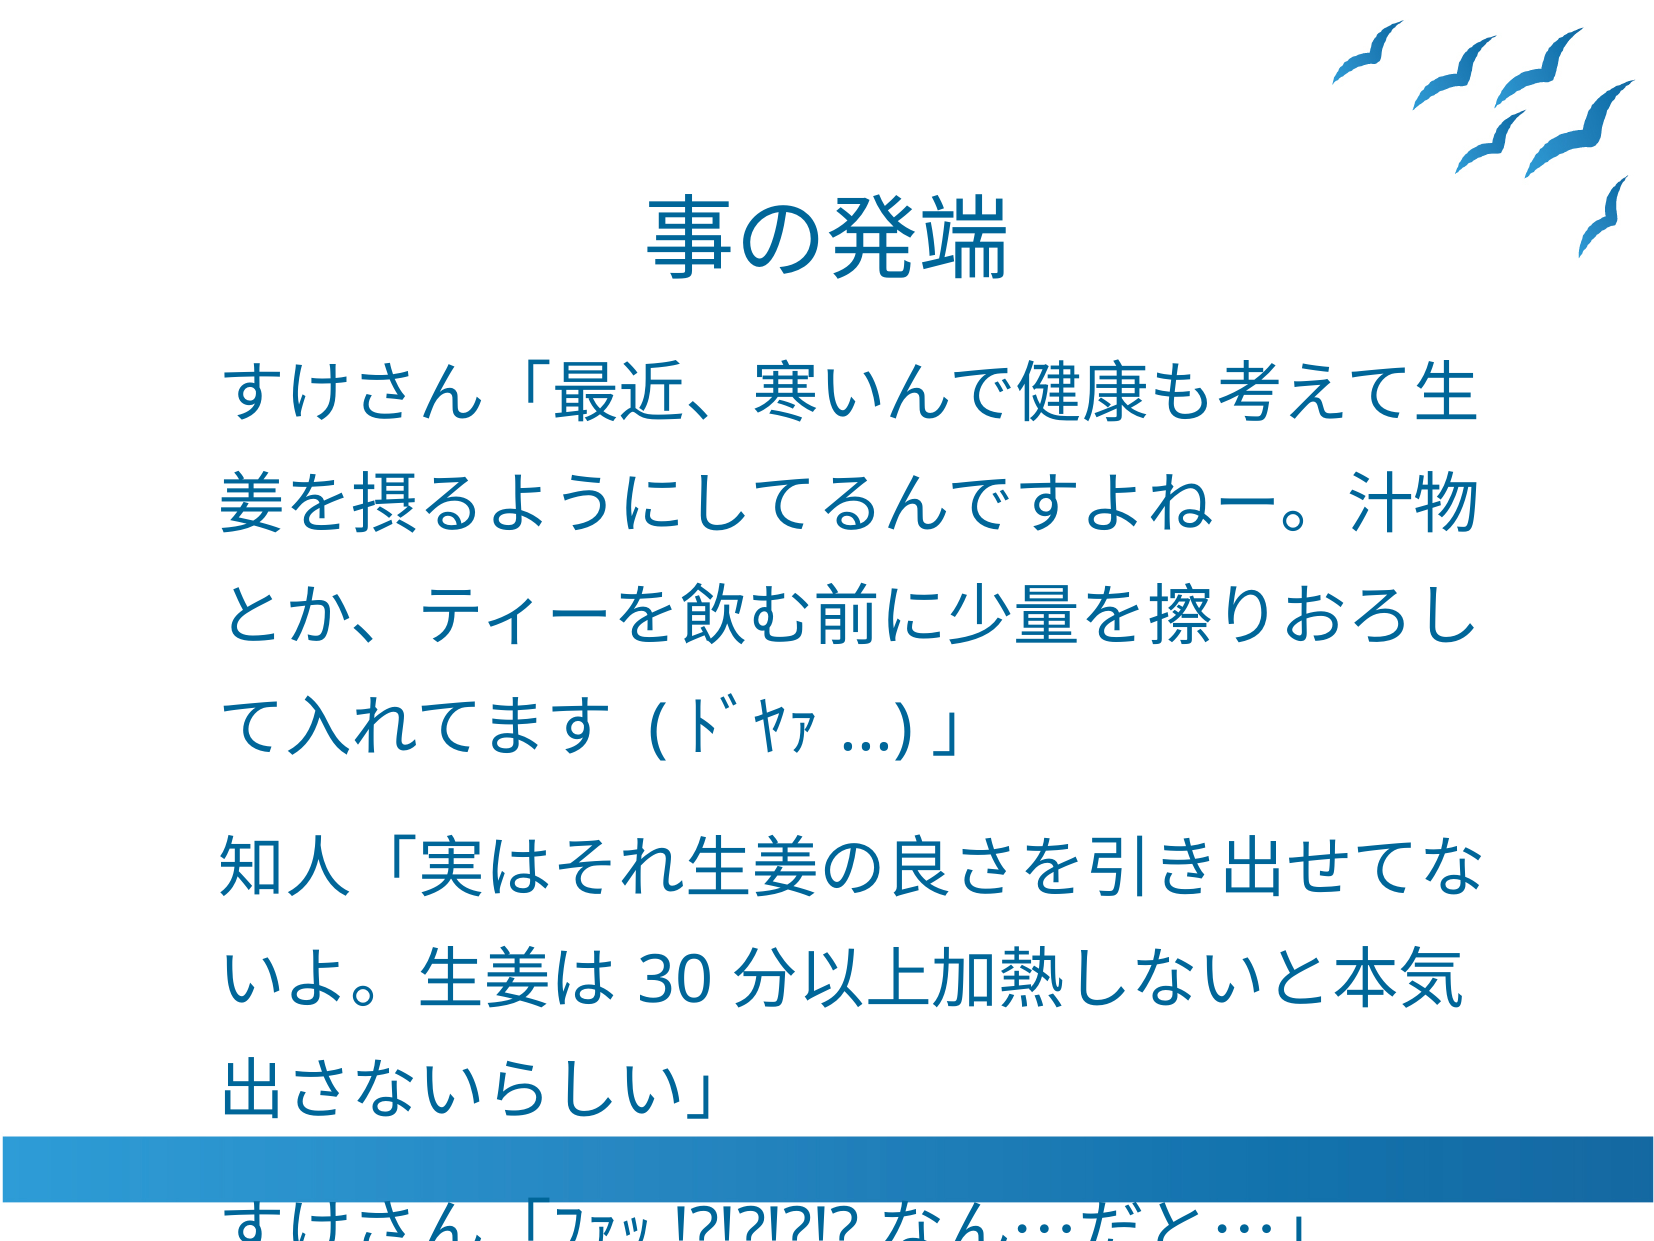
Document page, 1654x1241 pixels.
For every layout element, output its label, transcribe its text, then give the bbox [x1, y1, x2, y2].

picture [244, 1226, 255, 1238]
list すけさん「最近、寒いんで健康も考えて生姜を摂るようにしてるんですよねー。汁物とか、ティーを飲む前に少量を擦りおろして入れてます (ﾄﾞﾔｧ...)」 知人「実はそれ生姜の良さを引き出せてないよ。生姜は30分以上加熱しないと本気出さないらしい」 すけさん「ﾌｧｯ!?!?!?!?なん…だと…」 [147, 324, 1506, 1045]
picture [0, 0, 1654, 1241]
picture [962, 1231, 978, 1241]
picture [436, 1231, 452, 1241]
title 事の発端 [147, 165, 1506, 299]
